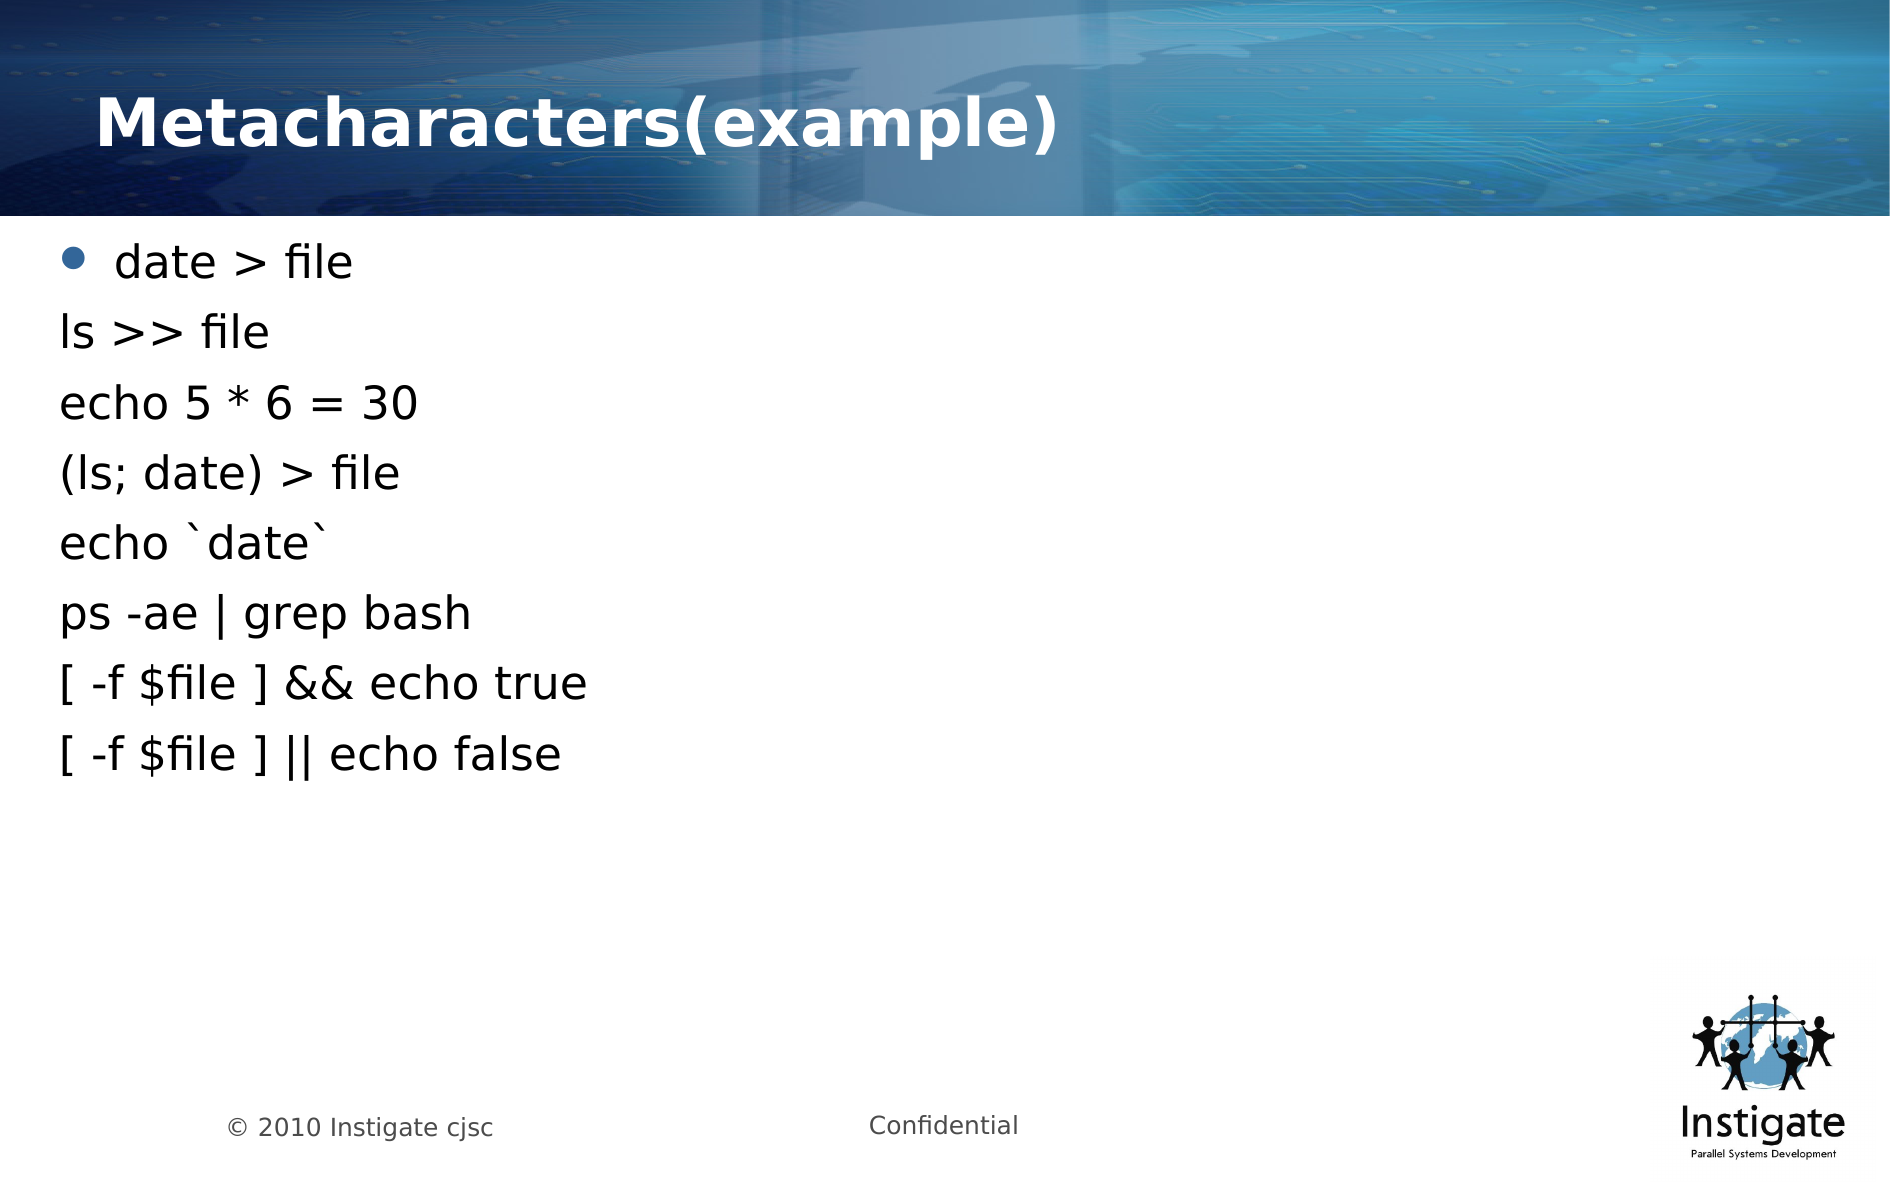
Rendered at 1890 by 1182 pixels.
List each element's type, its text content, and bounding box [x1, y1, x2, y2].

picture [0, 0, 1890, 216]
title Metacharacters(example) [94, 54, 1793, 210]
picture [1650, 956, 1876, 1182]
list date > file ls >> file echo 5 * 6 = 30 (ls; date) > file echo `date` ps -ae | grep bash [ -f $file ] && echo true [ -f $file ] || echo false [59, 236, 1831, 1001]
